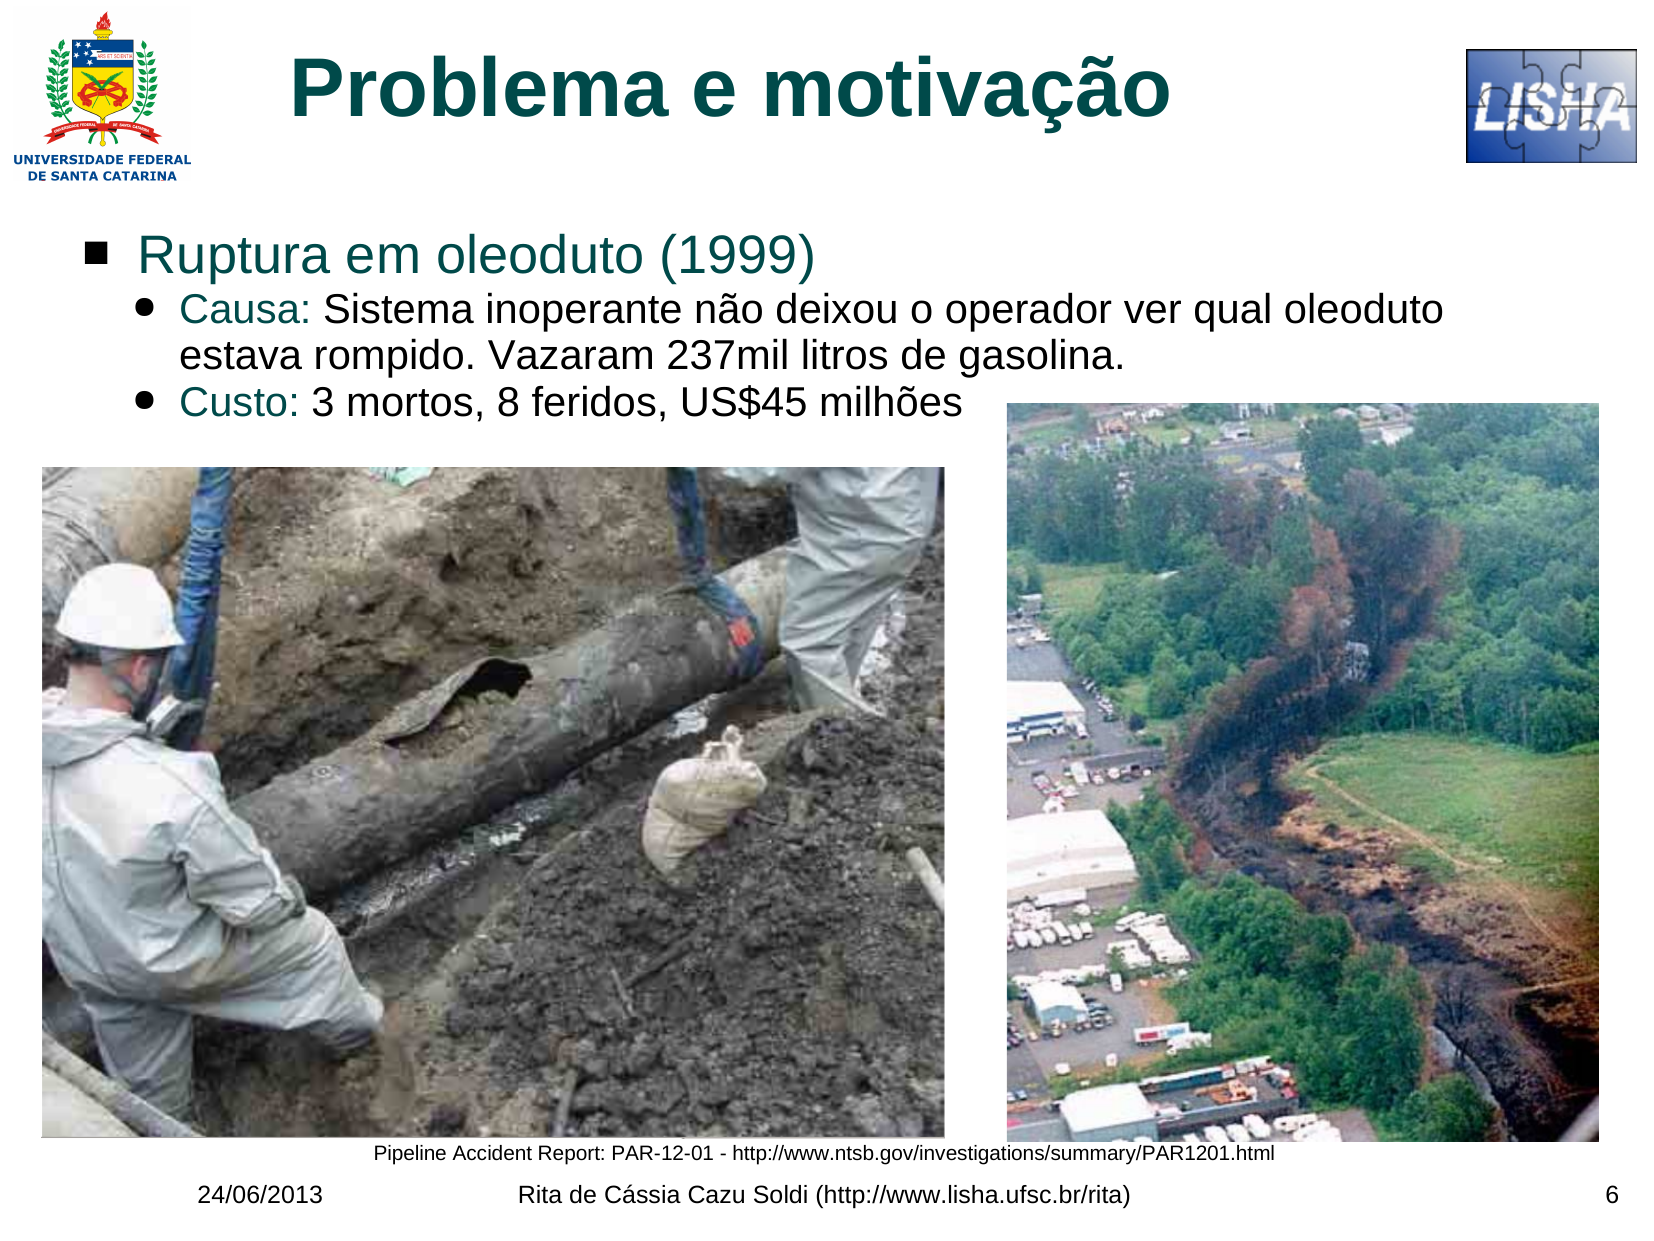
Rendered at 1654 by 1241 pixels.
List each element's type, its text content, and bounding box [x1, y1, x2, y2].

list Ruptura em oleoduto (1999) Causa: Sistema inoperante não deixou o operador ver qual oleoduto estava rompido. Vazaram 237mil litros de gasolina. Custo: 3 mortos, 8 feridos, US$45 milhões [37, 225, 1506, 449]
picture [13, 6, 191, 181]
picture [41, 467, 945, 1139]
text_box Pipeline Accident Report: PAR-12-01 - http://www.ntsb.gov/investigations/summary/PAR1201.html [0, 1141, 1650, 1220]
title Problema e motivação [37, 37, 1426, 151]
picture [1006, 403, 1599, 1141]
picture [1466, 49, 1637, 163]
